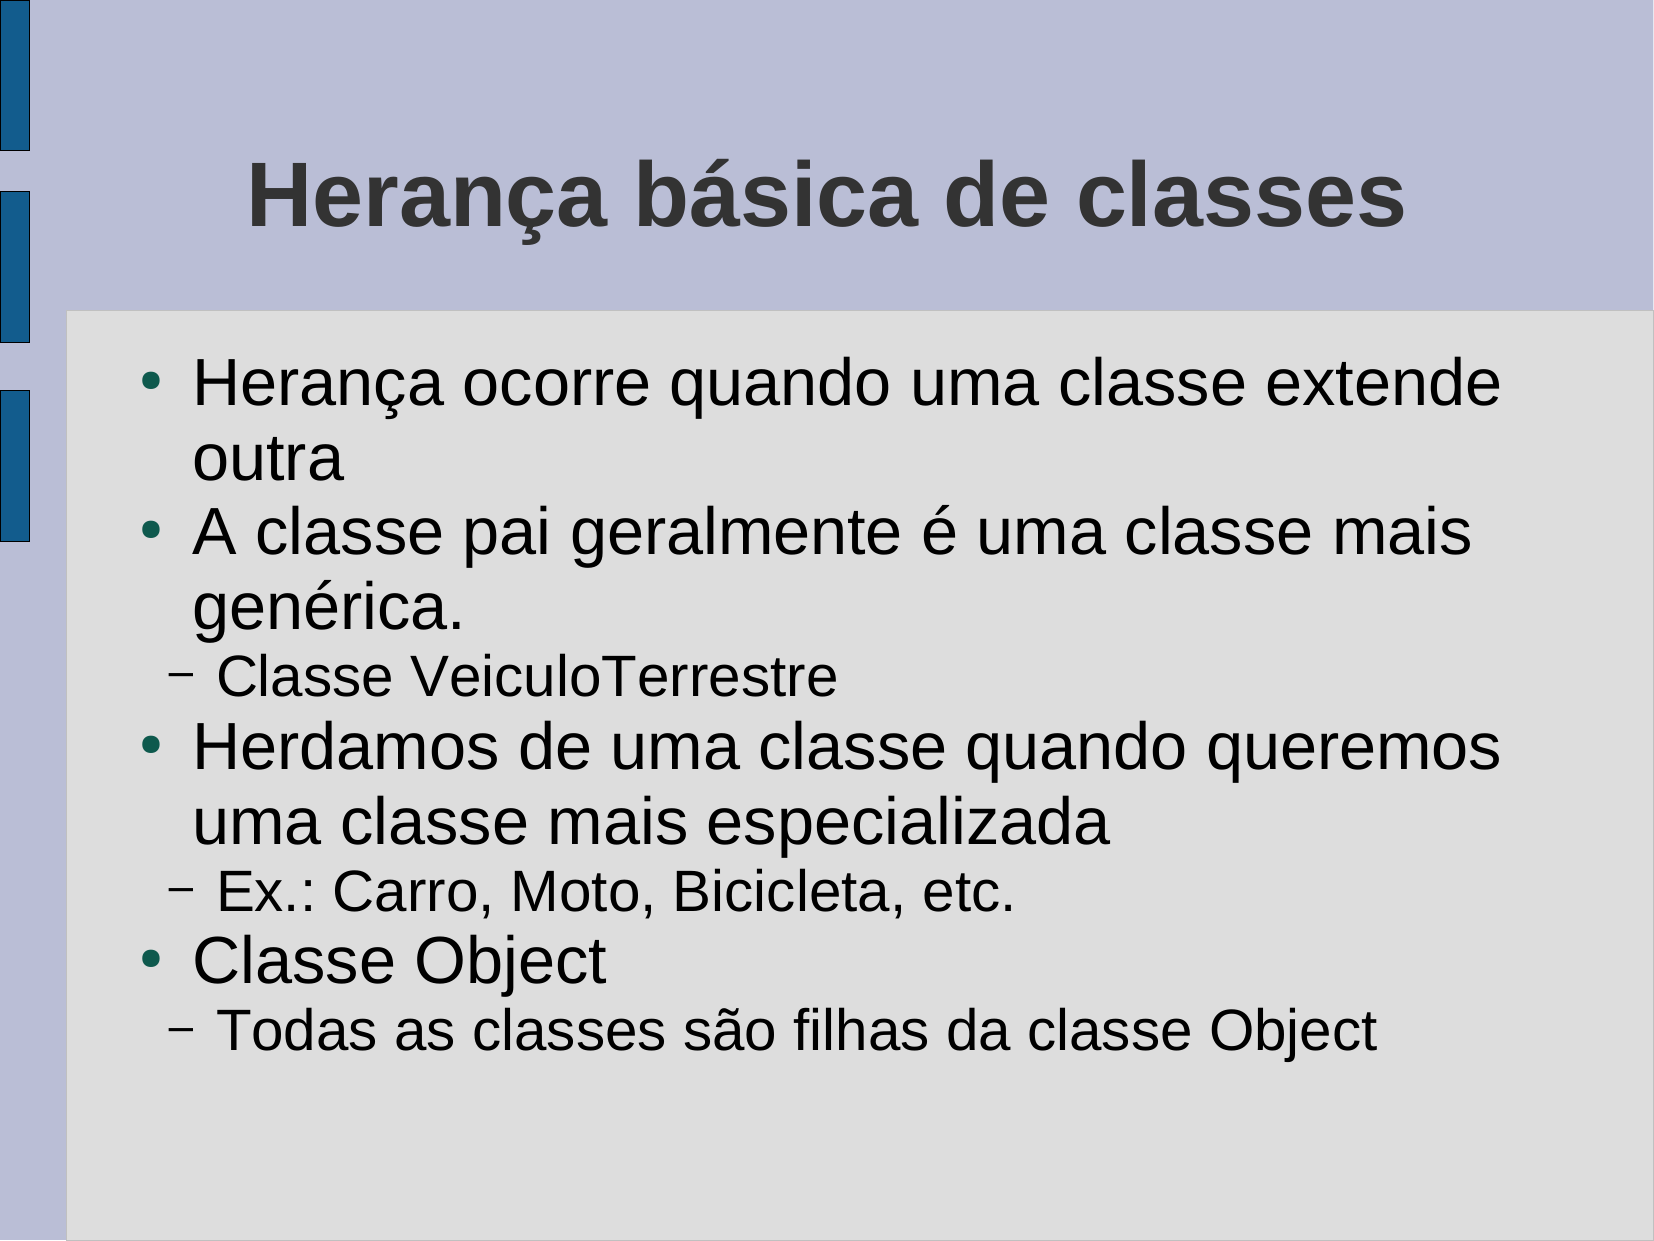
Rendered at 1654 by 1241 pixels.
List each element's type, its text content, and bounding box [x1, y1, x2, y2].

list Herança ocorre quando uma classe extende outra A classe pai geralmente é uma classe mais genérica. Classe VeiculoTerrestre Herdamos de uma classe quando queremos uma classe mais especializada Ex.: Carro, Moto, Bicicleta, etc. Classe Object Todas as classes são filhas da classe Object [121, 344, 1534, 1149]
title Herança básica de classes [121, 98, 1534, 291]
